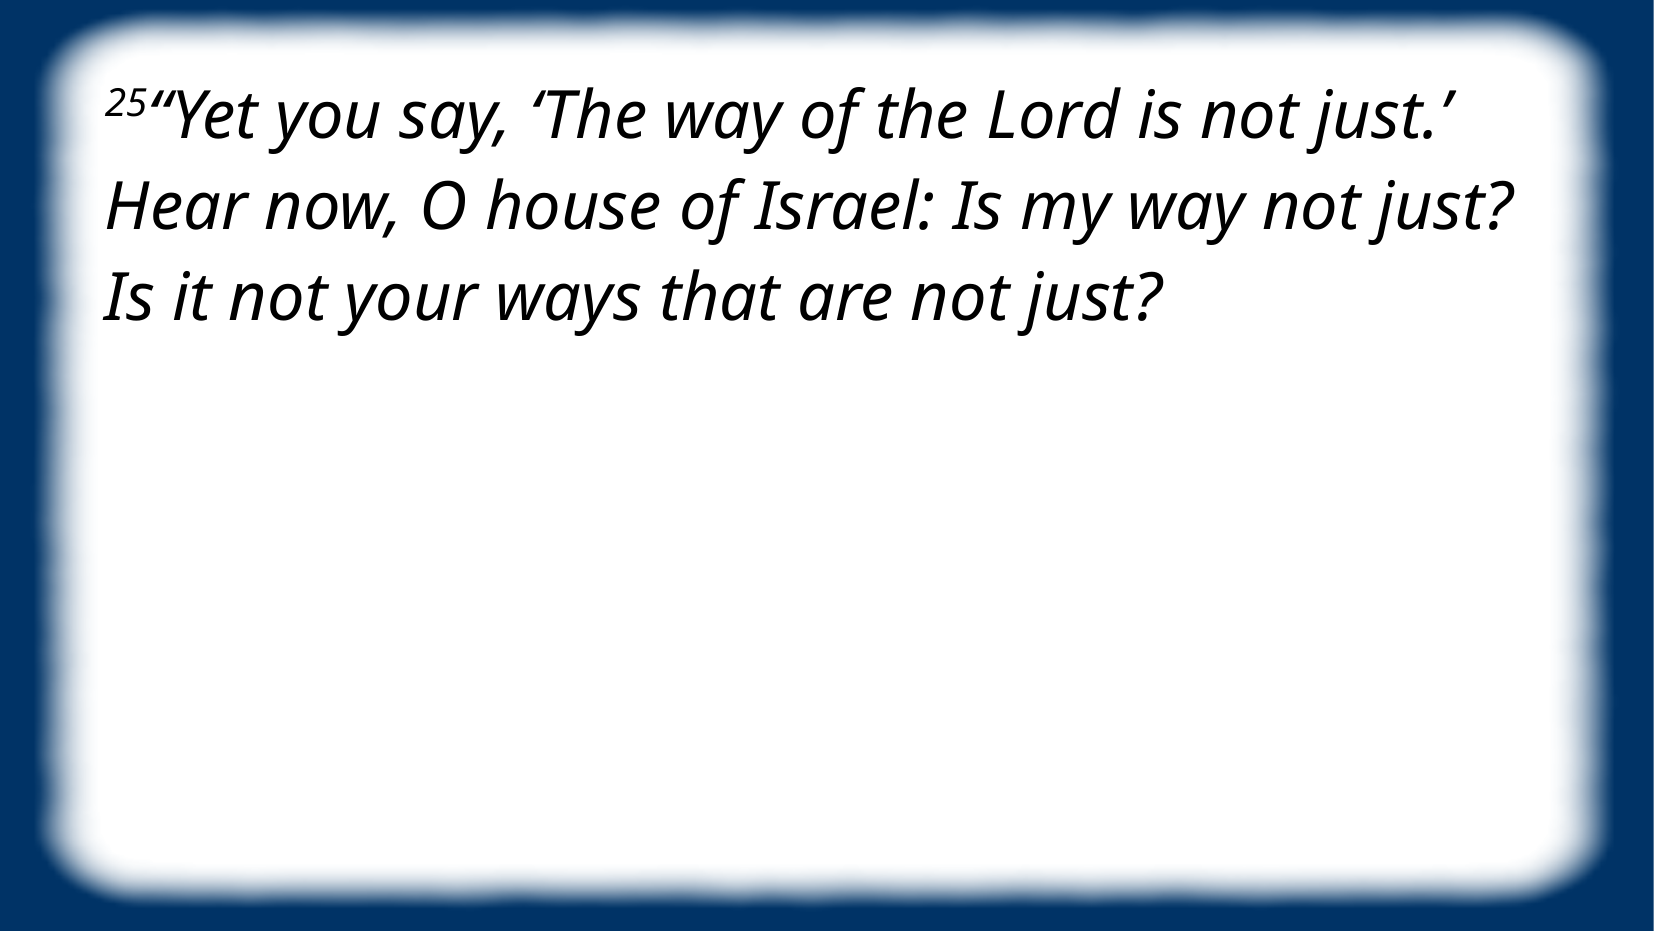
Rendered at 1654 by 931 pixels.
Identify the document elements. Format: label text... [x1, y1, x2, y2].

picture [0, 0, 1654, 931]
text_box 25“Yet you say, ‘The way of the Lord is not just.’ Hear now, O house of Israel: Is my way not just? Is it not your ways that are not just? [90, 60, 1559, 346]
